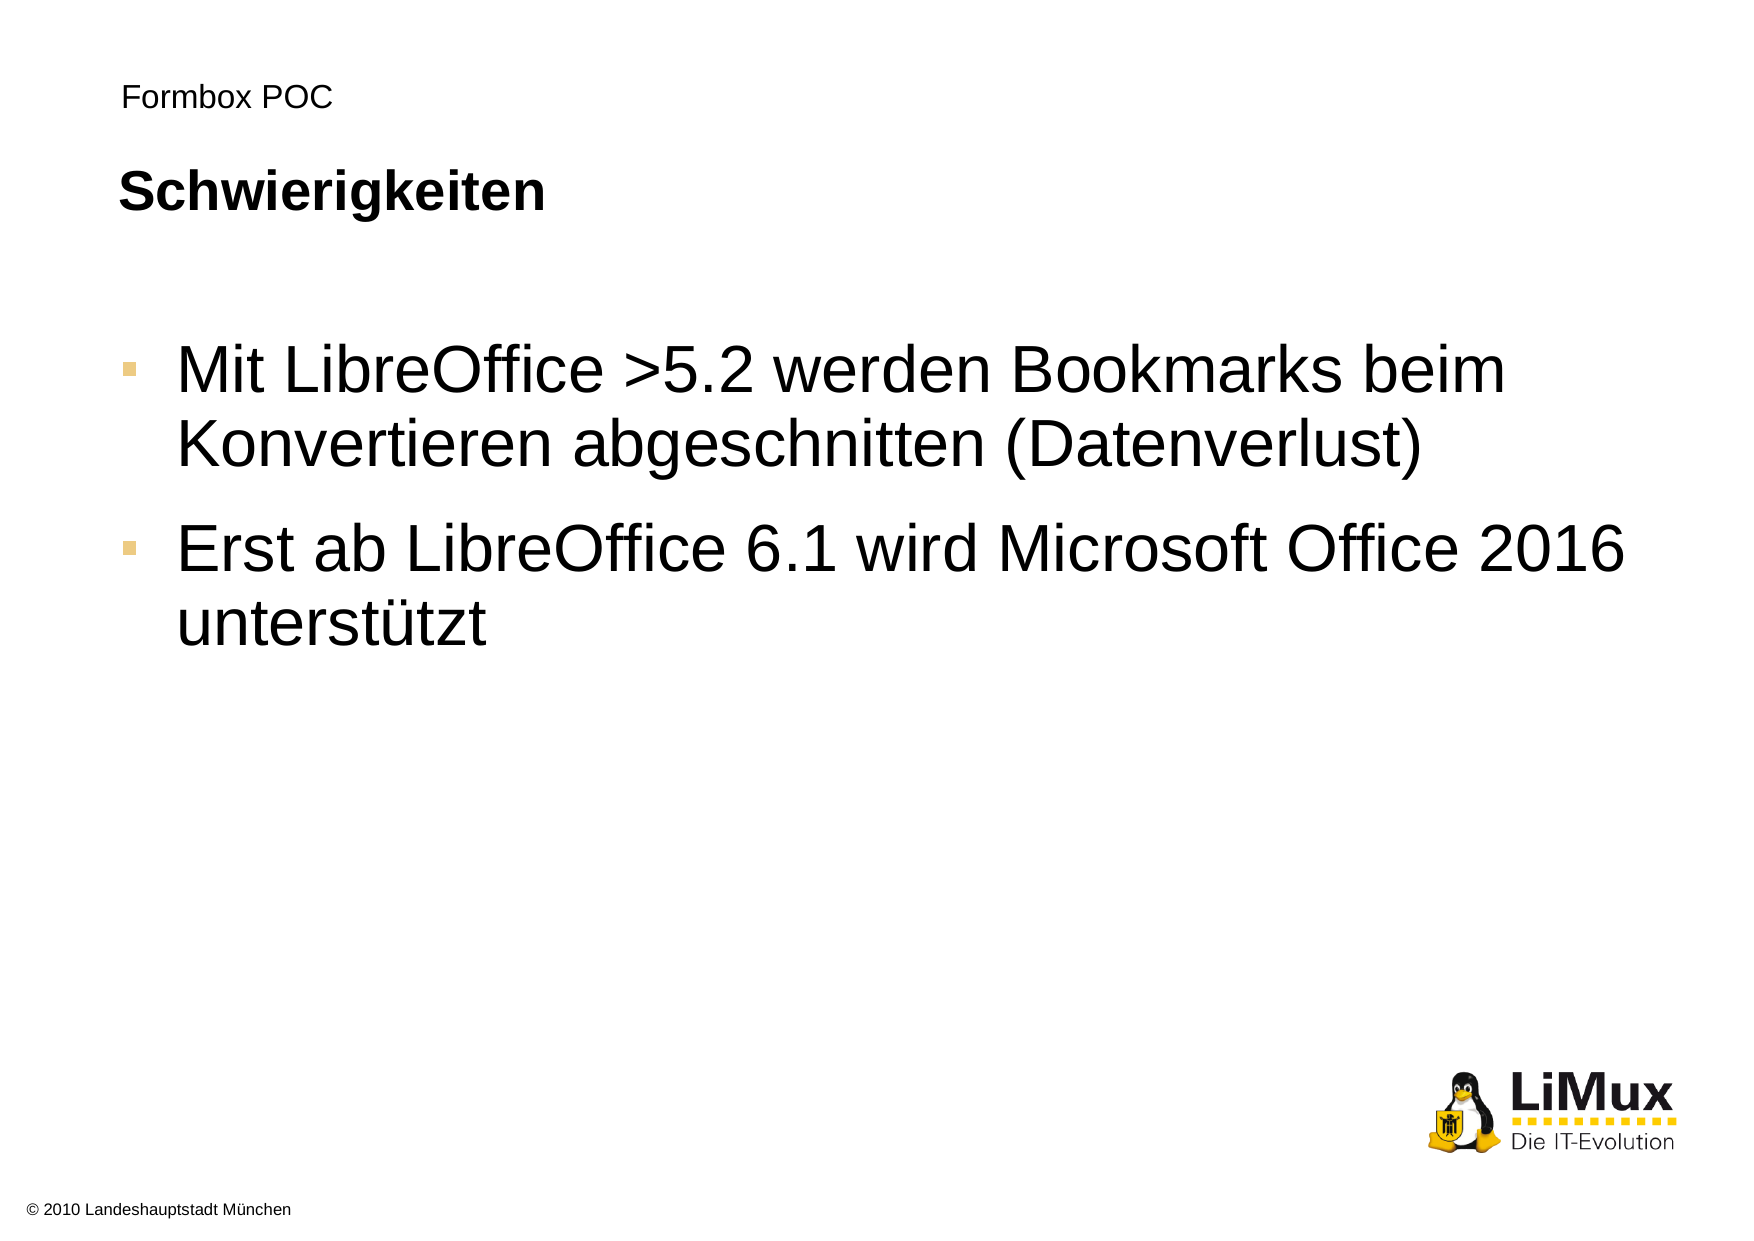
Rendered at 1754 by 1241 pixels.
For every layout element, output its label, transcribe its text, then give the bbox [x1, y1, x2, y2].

list Mit LibreOffice >5.2 werden Bookmarks beim Konvertieren abgeschnitten (Datenverlust) Erst ab LibreOffice 6.1 wird Microsoft Office 2016 unterstützt [105, 331, 1684, 1150]
picture [1417, 1059, 1731, 1173]
title Schwierigkeiten [118, 159, 1697, 308]
